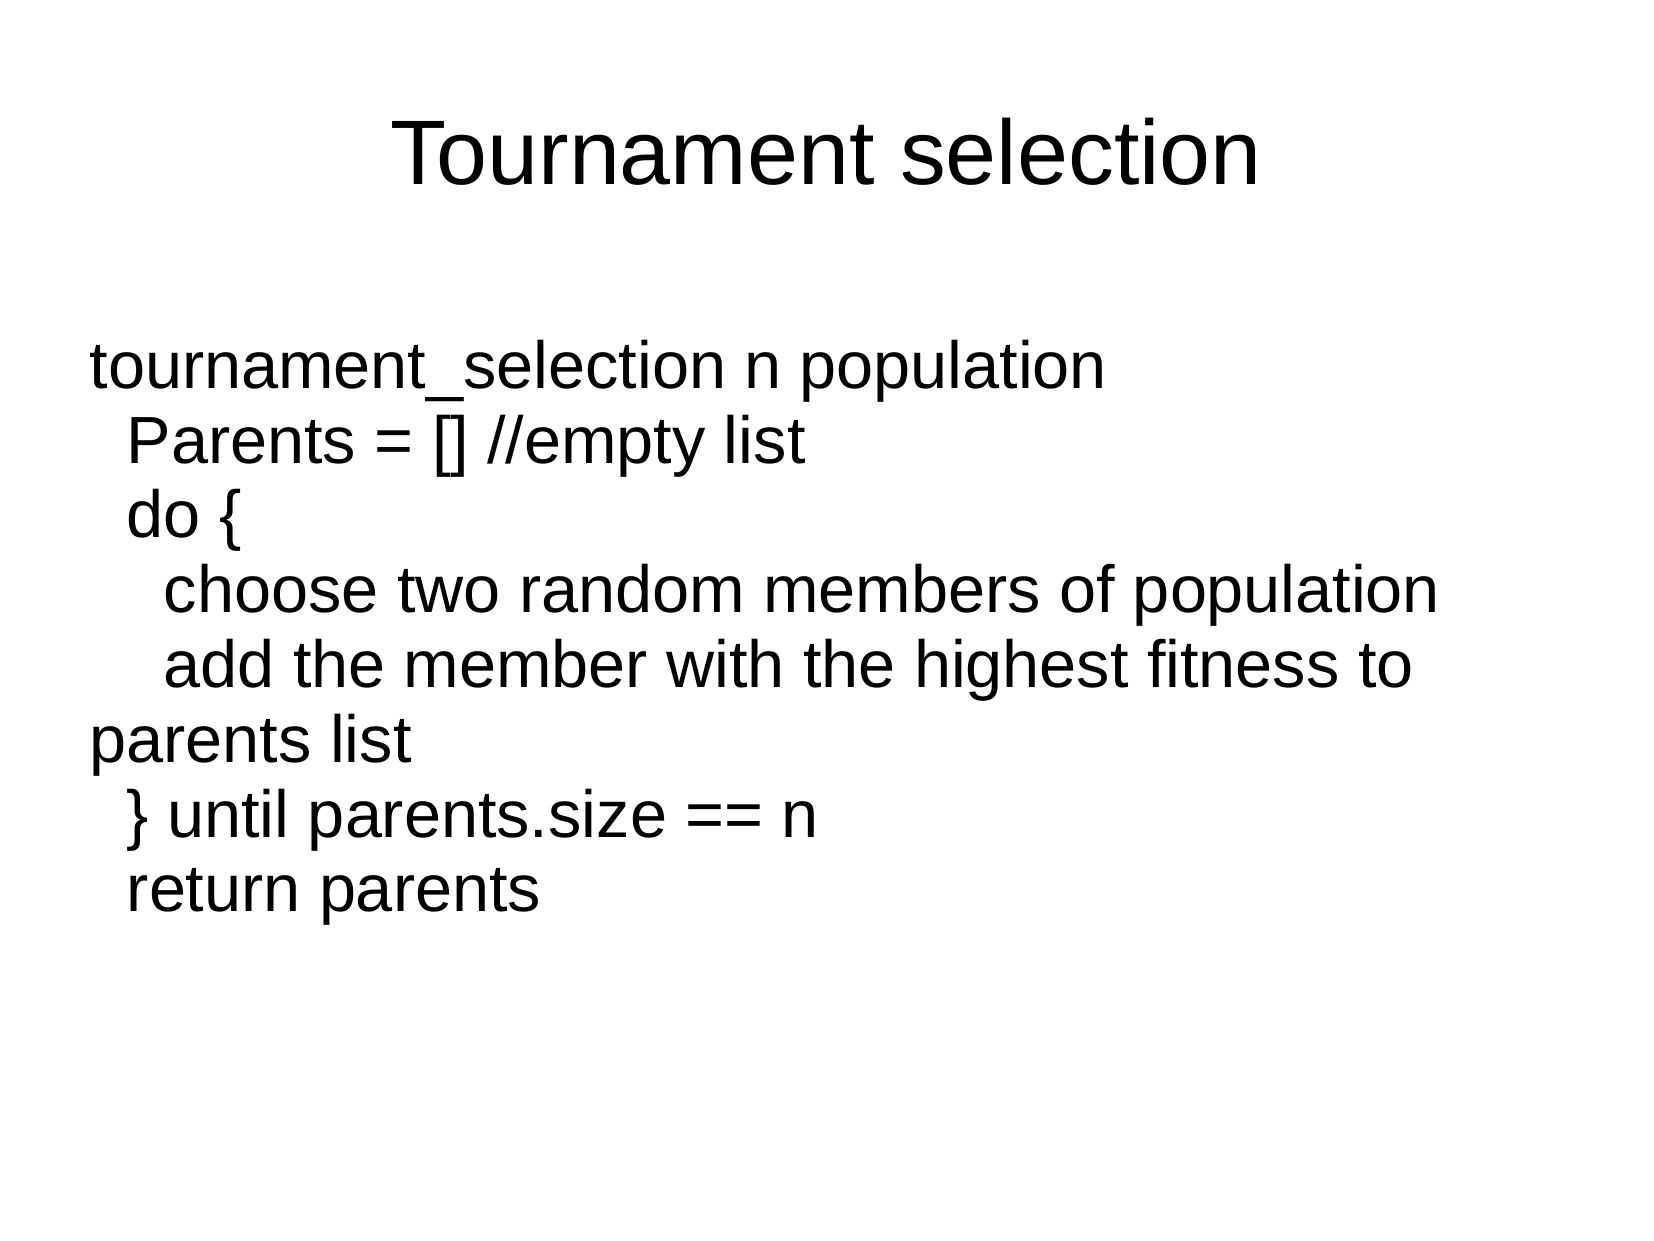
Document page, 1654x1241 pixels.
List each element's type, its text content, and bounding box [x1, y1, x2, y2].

subtitle [82, 297, 1571, 1102]
text_box tournament_selection n population Parents = [] //empty list do { choose two random members of population add the member with the highest fitness to parents list } until parents.size == n return parents [75, 320, 1538, 1088]
title Tournament selection [82, 49, 1571, 257]
